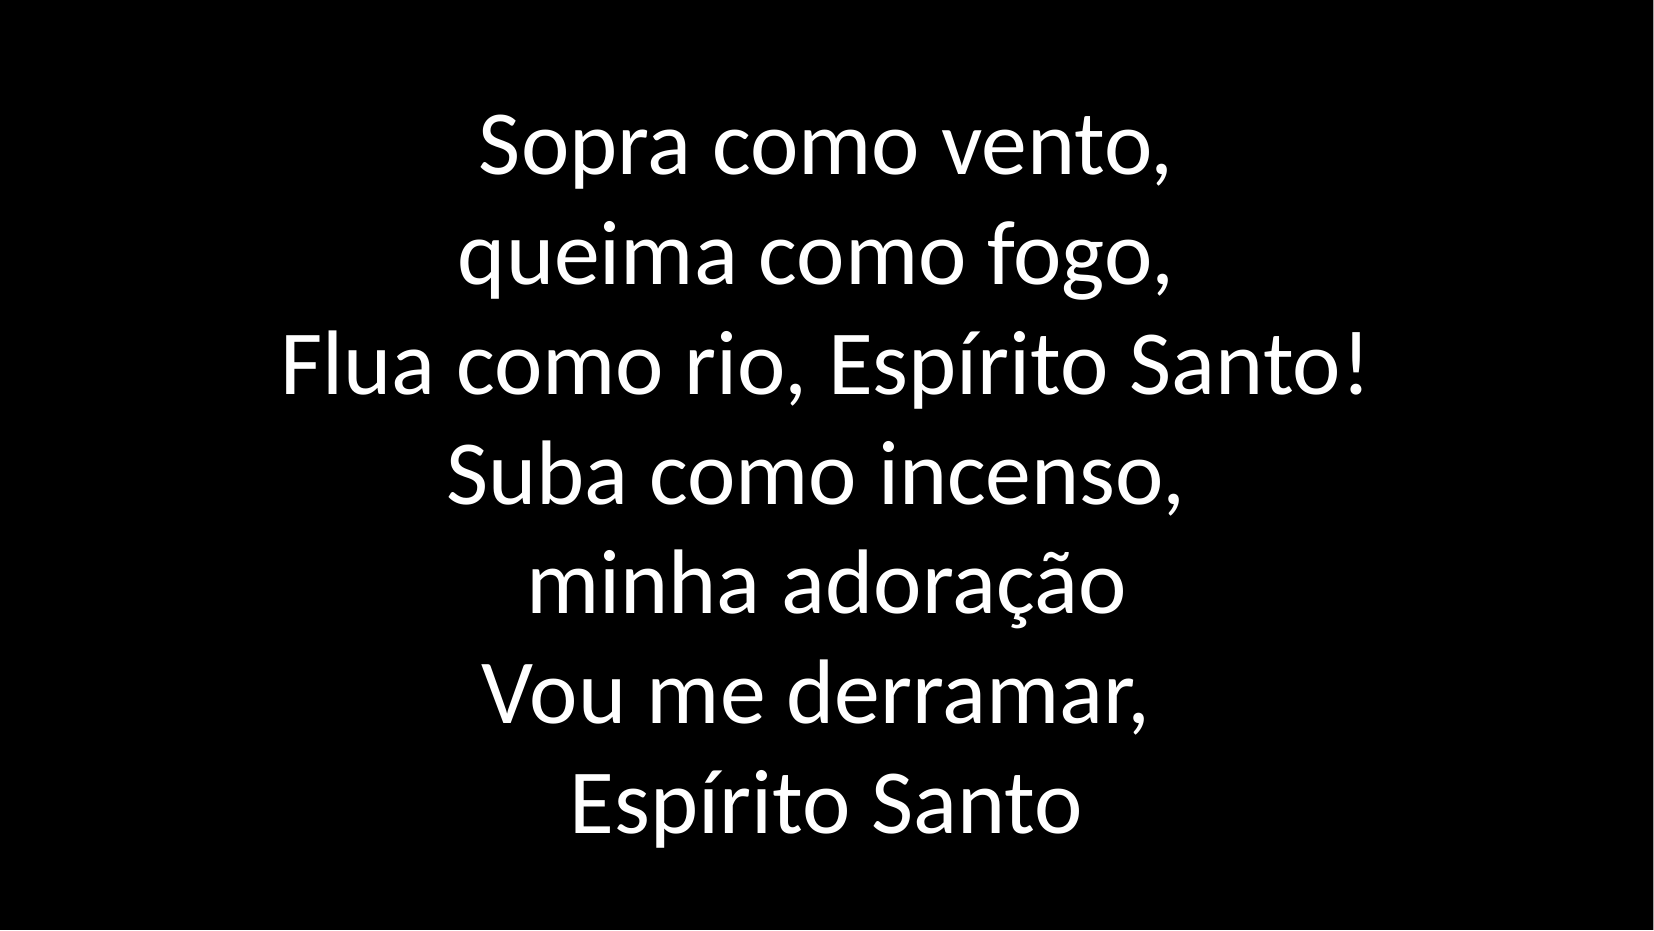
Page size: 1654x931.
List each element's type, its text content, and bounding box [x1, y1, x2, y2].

title Sopra como vento, queima como fogo, Flua como rio, Espírito Santo! Suba como incenso, minha adoração Vou me derramar, Espírito Santo [0, 37, 1654, 898]
